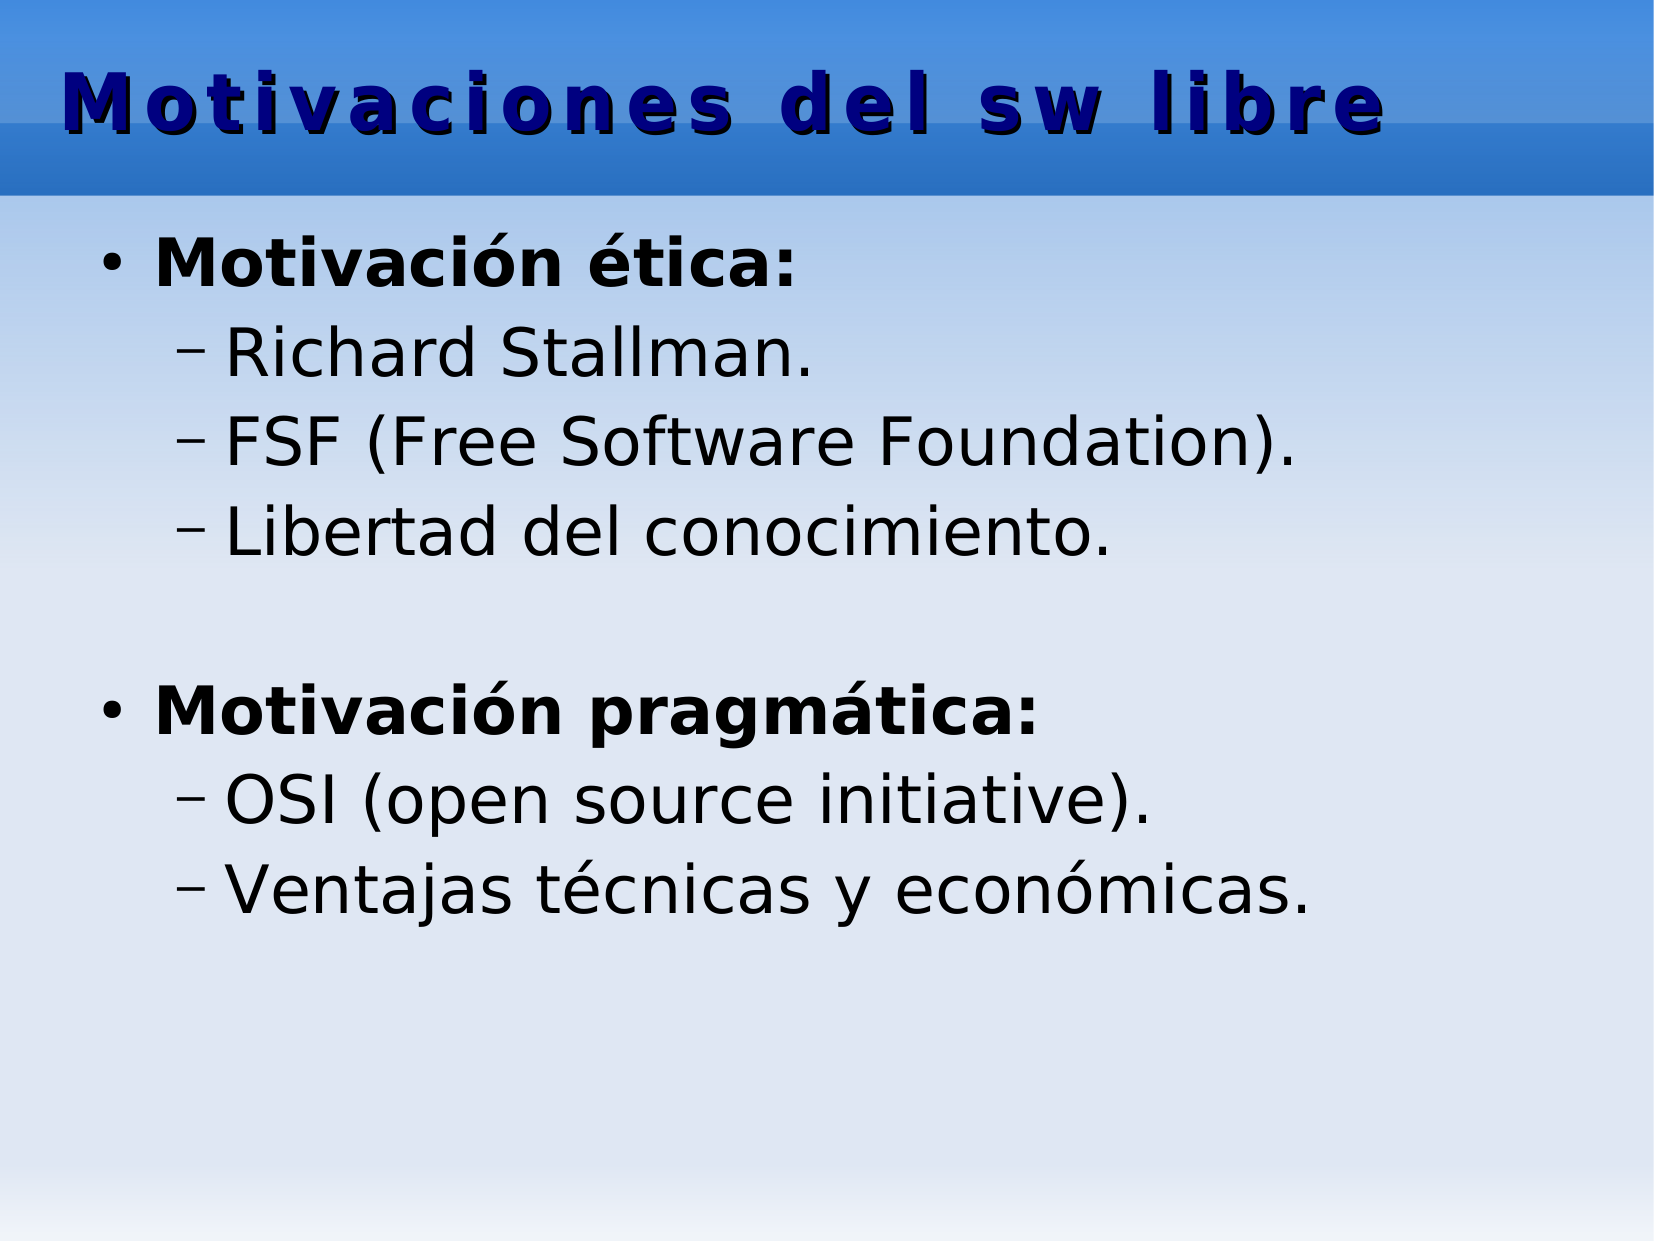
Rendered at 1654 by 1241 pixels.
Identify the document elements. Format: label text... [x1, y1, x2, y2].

picture [0, 0, 1654, 1241]
title Motivaciones del sw libre [59, 29, 1654, 178]
list Motivación ética: Richard Stallman. FSF (Free Software Foundation). Libertad del conocimiento. Motivación pragmática: OSI (open source initiative). Ventajas técnicas y económicas. [82, 224, 1625, 1083]
